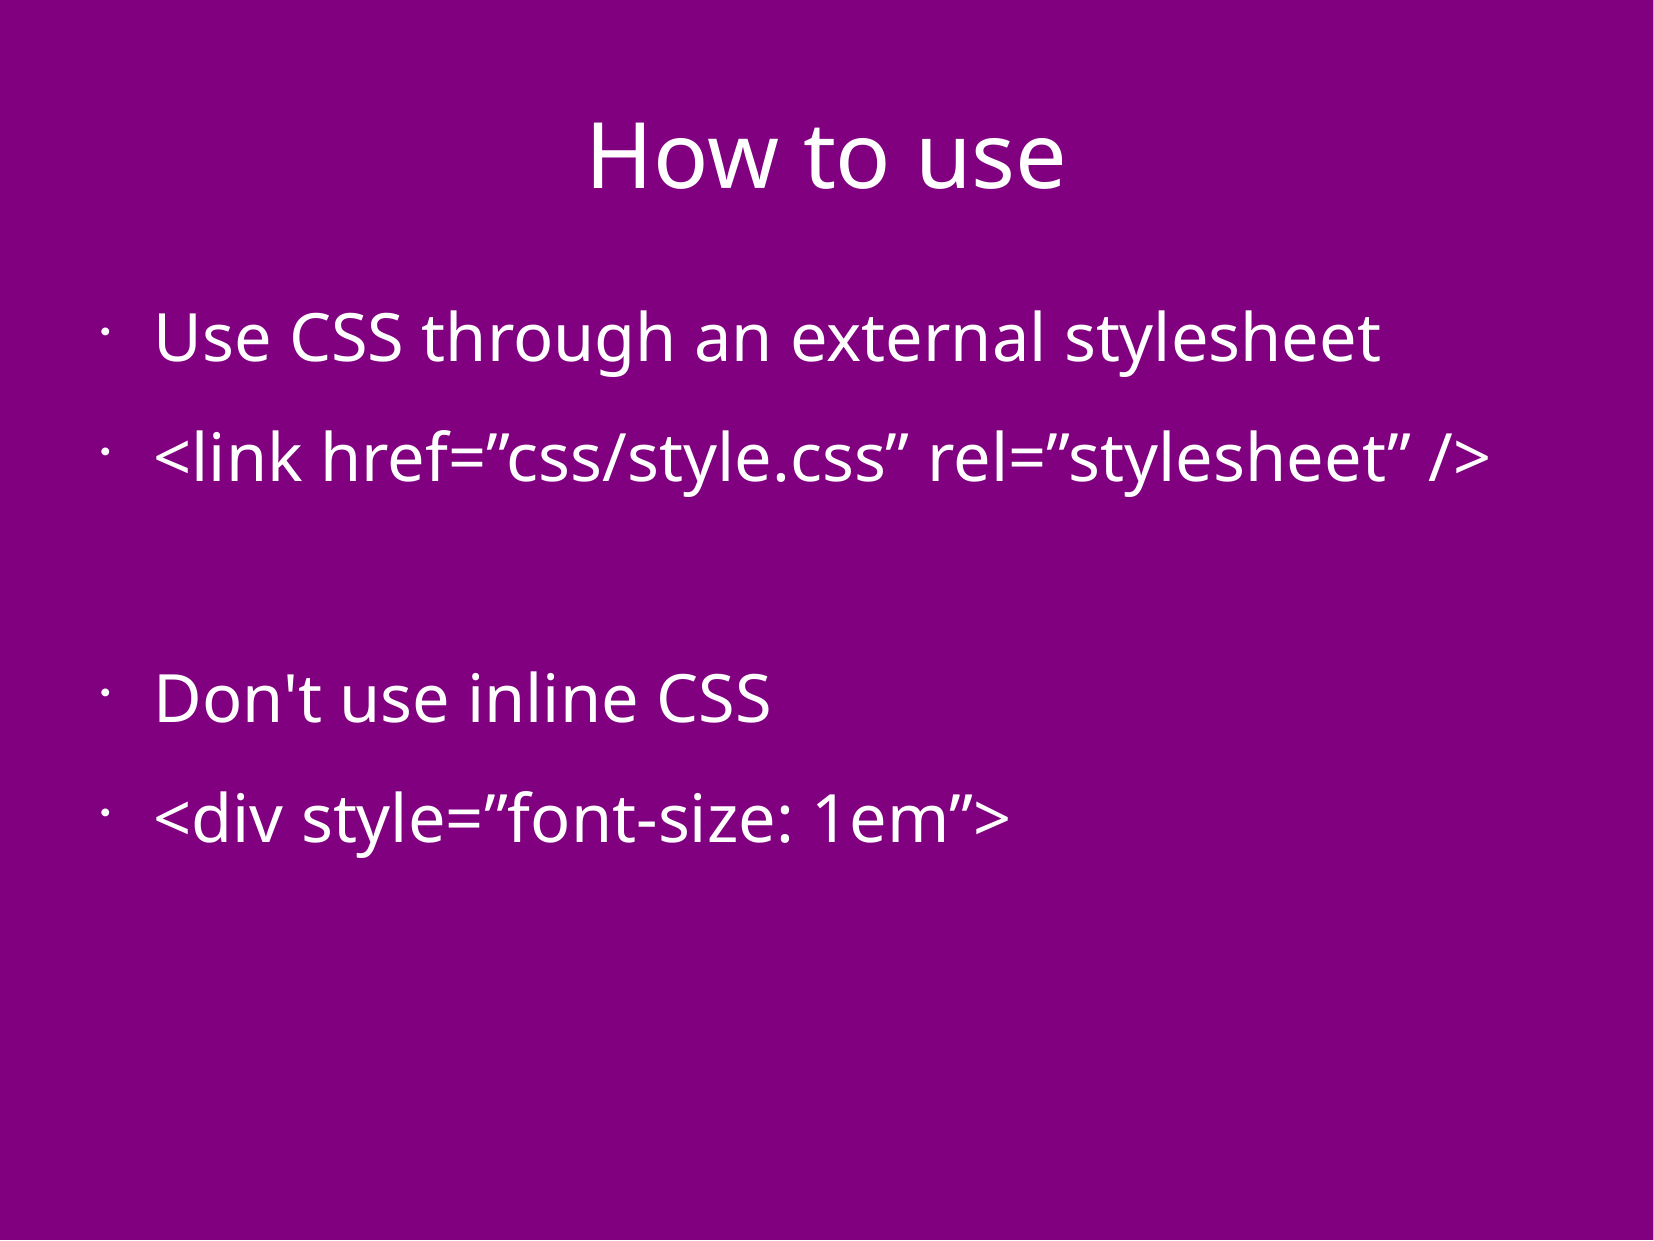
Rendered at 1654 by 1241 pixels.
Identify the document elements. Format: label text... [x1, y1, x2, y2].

list Use CSS through an external stylesheet <link href=”css/style.css” rel=”stylesheet” /> Don't use inline CSS <div style=”font-size: 1em”> [82, 290, 1571, 1094]
title How to use [82, 56, 1571, 250]
